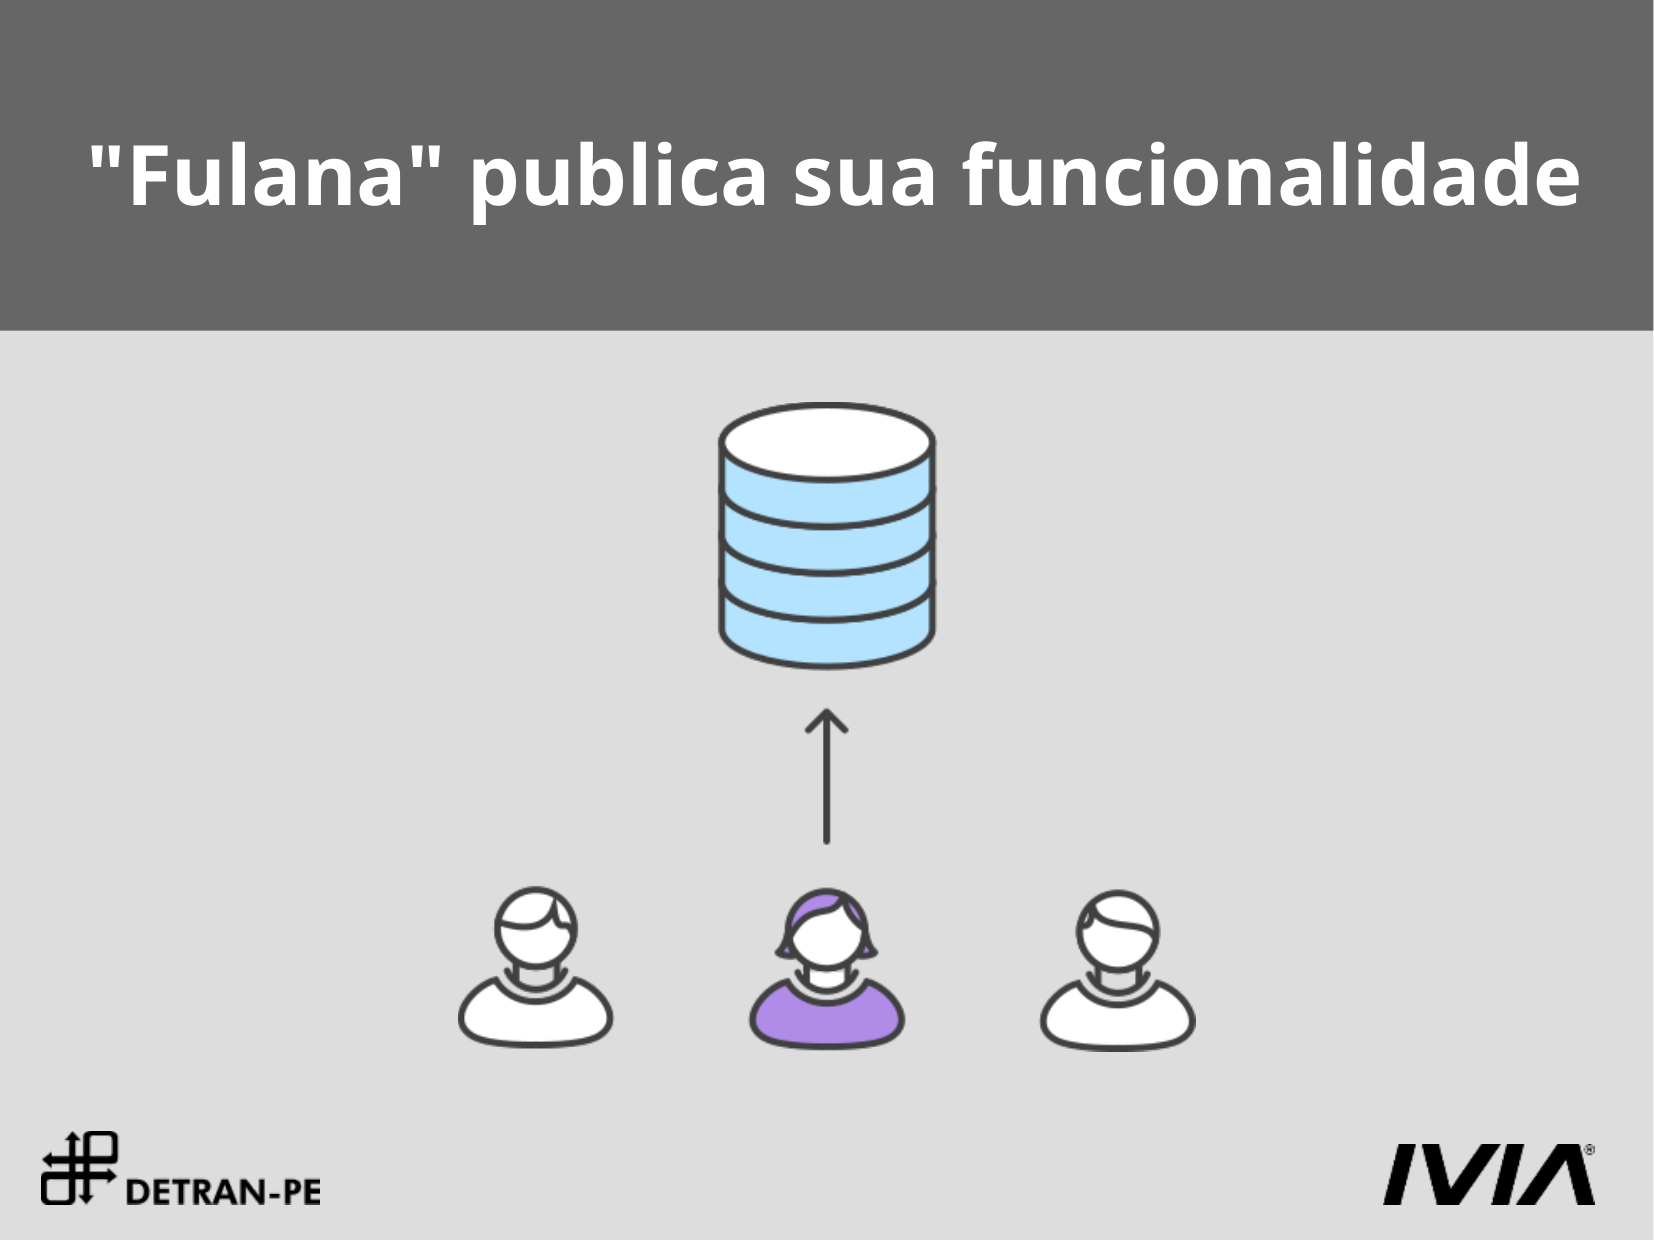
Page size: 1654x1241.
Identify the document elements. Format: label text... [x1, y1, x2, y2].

title "Fulana" publica sua funcionalidade [70, 35, 1601, 312]
picture [41, 1131, 320, 1205]
picture [1383, 1144, 1595, 1205]
picture [458, 402, 1196, 1052]
text_box [0, 0, 1654, 331]
